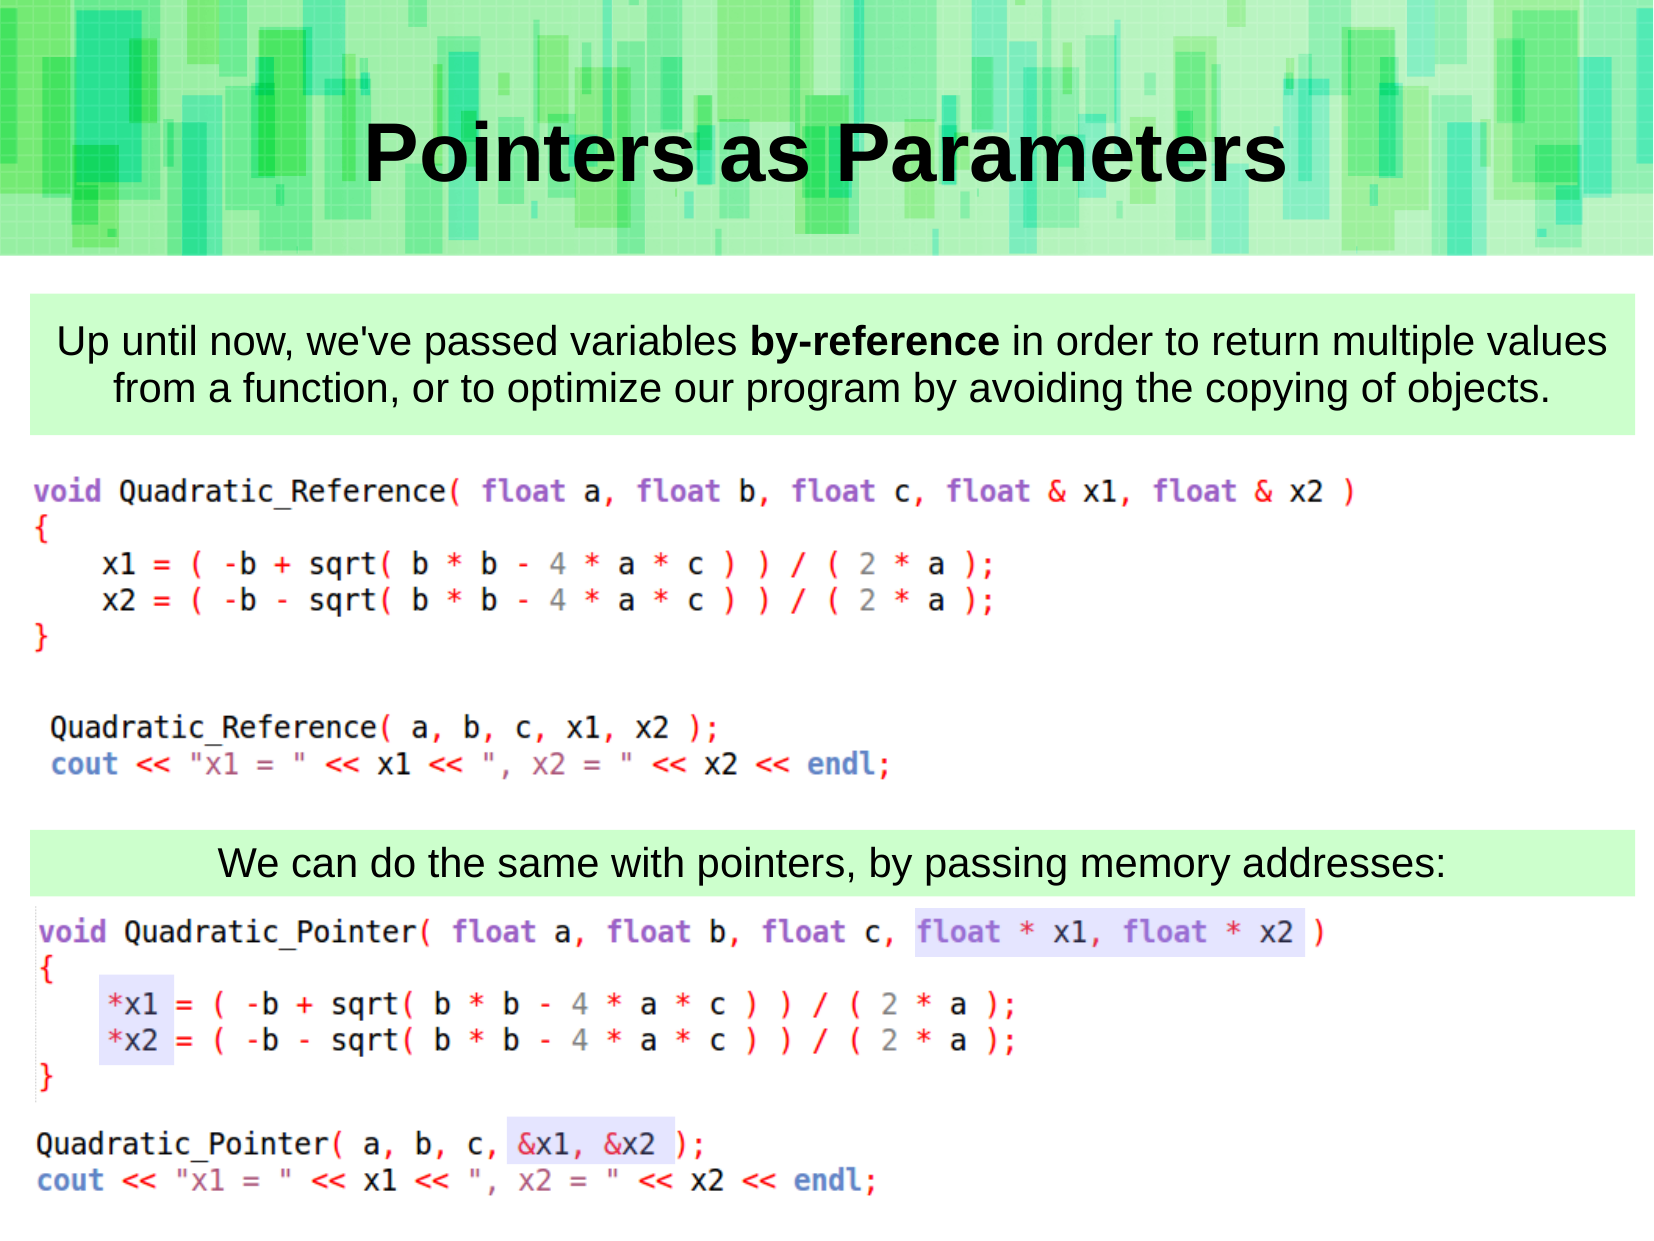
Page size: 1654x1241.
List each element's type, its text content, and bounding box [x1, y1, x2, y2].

text_box [915, 908, 1306, 957]
text_box Up until now, we've passed variables by-reference in order to return multiple values from a function, or to optimize our program by avoiding the copying of objects. [30, 293, 1636, 436]
text_box [506, 1116, 676, 1165]
title Pointers as Parameters [82, 49, 1571, 257]
picture [0, 0, 1654, 1241]
text_box [99, 974, 175, 1066]
text_box We can do the same with pointers, by passing memory addresses: [30, 829, 1636, 897]
